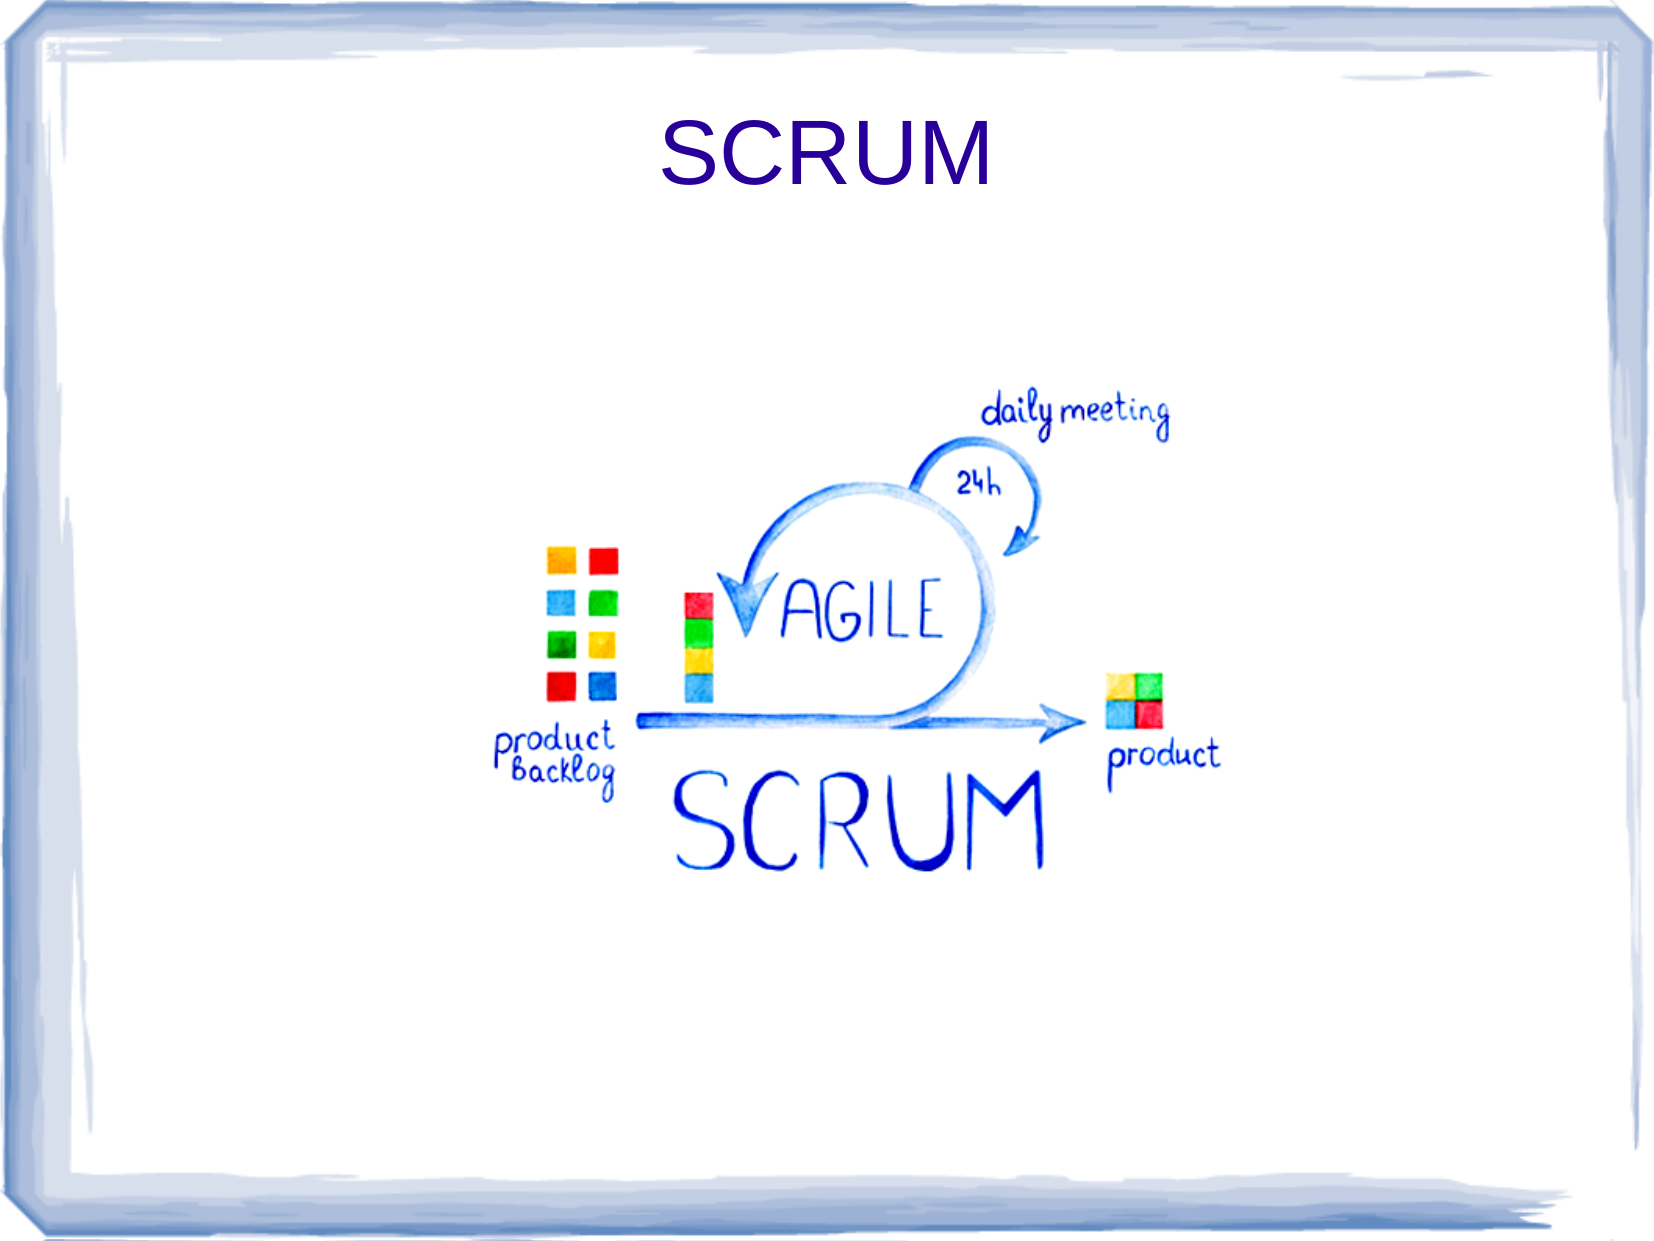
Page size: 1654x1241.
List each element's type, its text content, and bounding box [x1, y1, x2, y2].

picture [0, 0, 1654, 1241]
title SCRUM [82, 49, 1571, 257]
